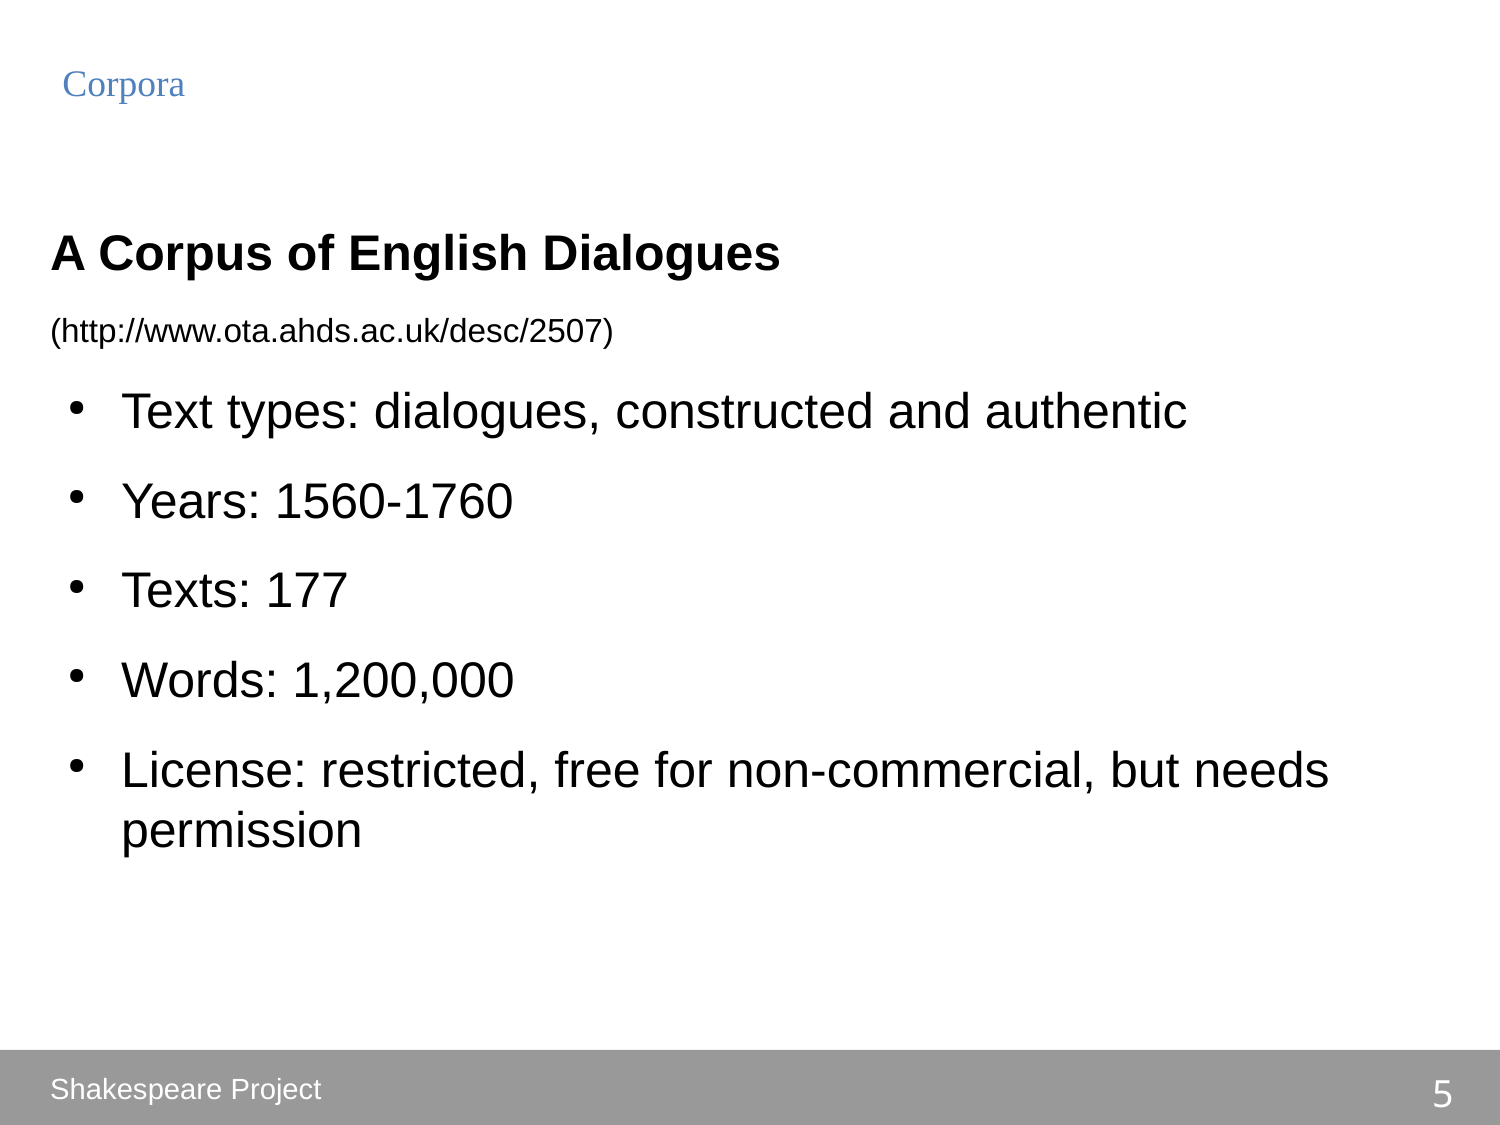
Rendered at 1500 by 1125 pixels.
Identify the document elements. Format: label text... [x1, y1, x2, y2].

title Corpora [62, 12, 1450, 150]
slide_number <Nummer> [1417, 1062, 1477, 1111]
list A Corpus of English Dialogues (http://www.ota.ahds.ac.uk/desc/2507) Text types: dialogues, constructed and authentic Years: 1560-1760 Texts: 177 Words: 1,200,000 License: restricted, free for non-commercial, but needs permission [35, 212, 1423, 910]
footer Shakespeare Project [35, 1062, 1276, 1111]
